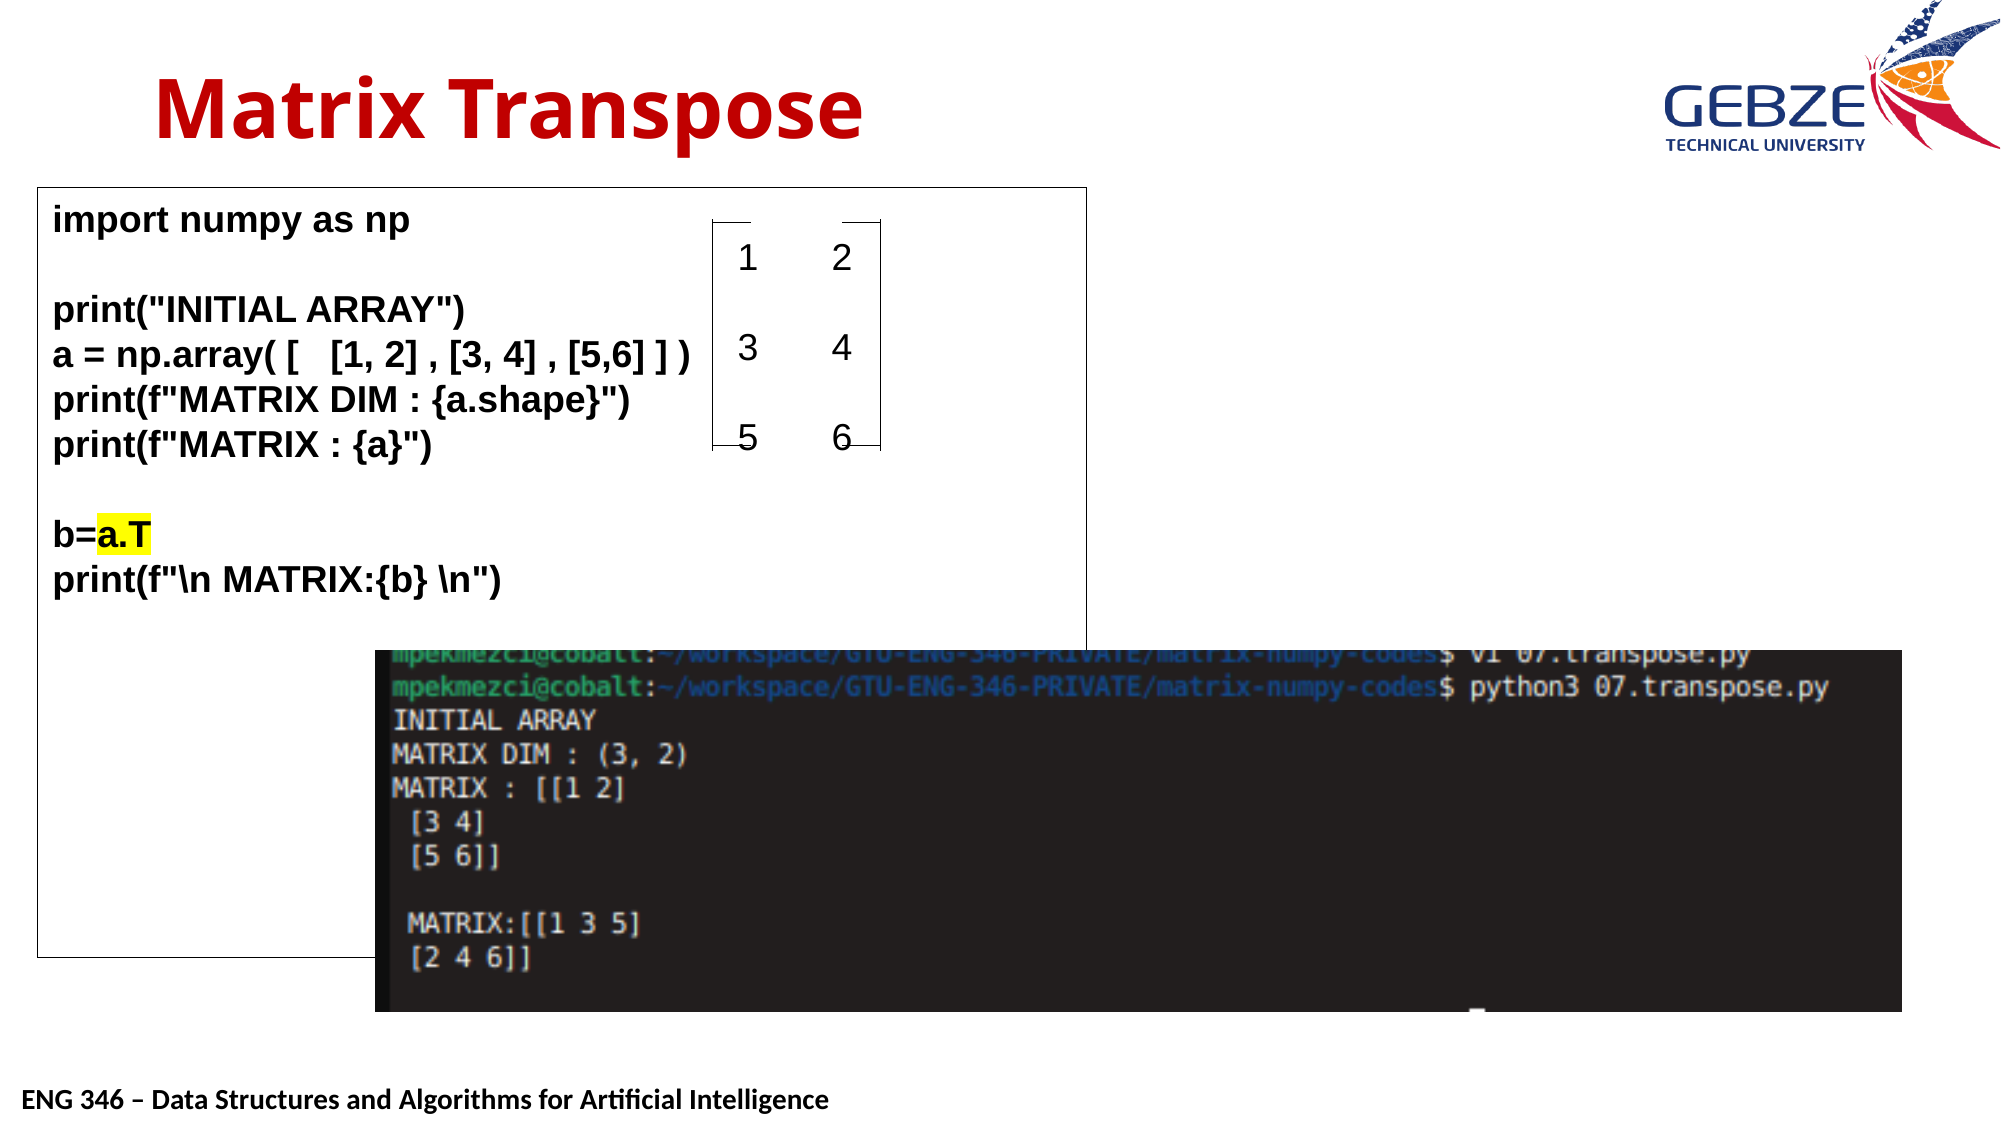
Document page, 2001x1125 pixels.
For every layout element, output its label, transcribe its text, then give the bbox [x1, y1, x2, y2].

title Matrix Transpose [137, 59, 1650, 165]
text_box import numpy as np print("INITIAL ARRAY") a = np.array( [ [1, 2] , [3, 4] , [5,6] ] ) print(f"MATRIX DIM : {a.shape}") print(f"MATRIX : {a}") b=a.T print(f"\n MATRIX:{b} \n") [37, 187, 1087, 958]
picture [1665, 0, 2001, 151]
picture [375, 650, 1902, 1012]
